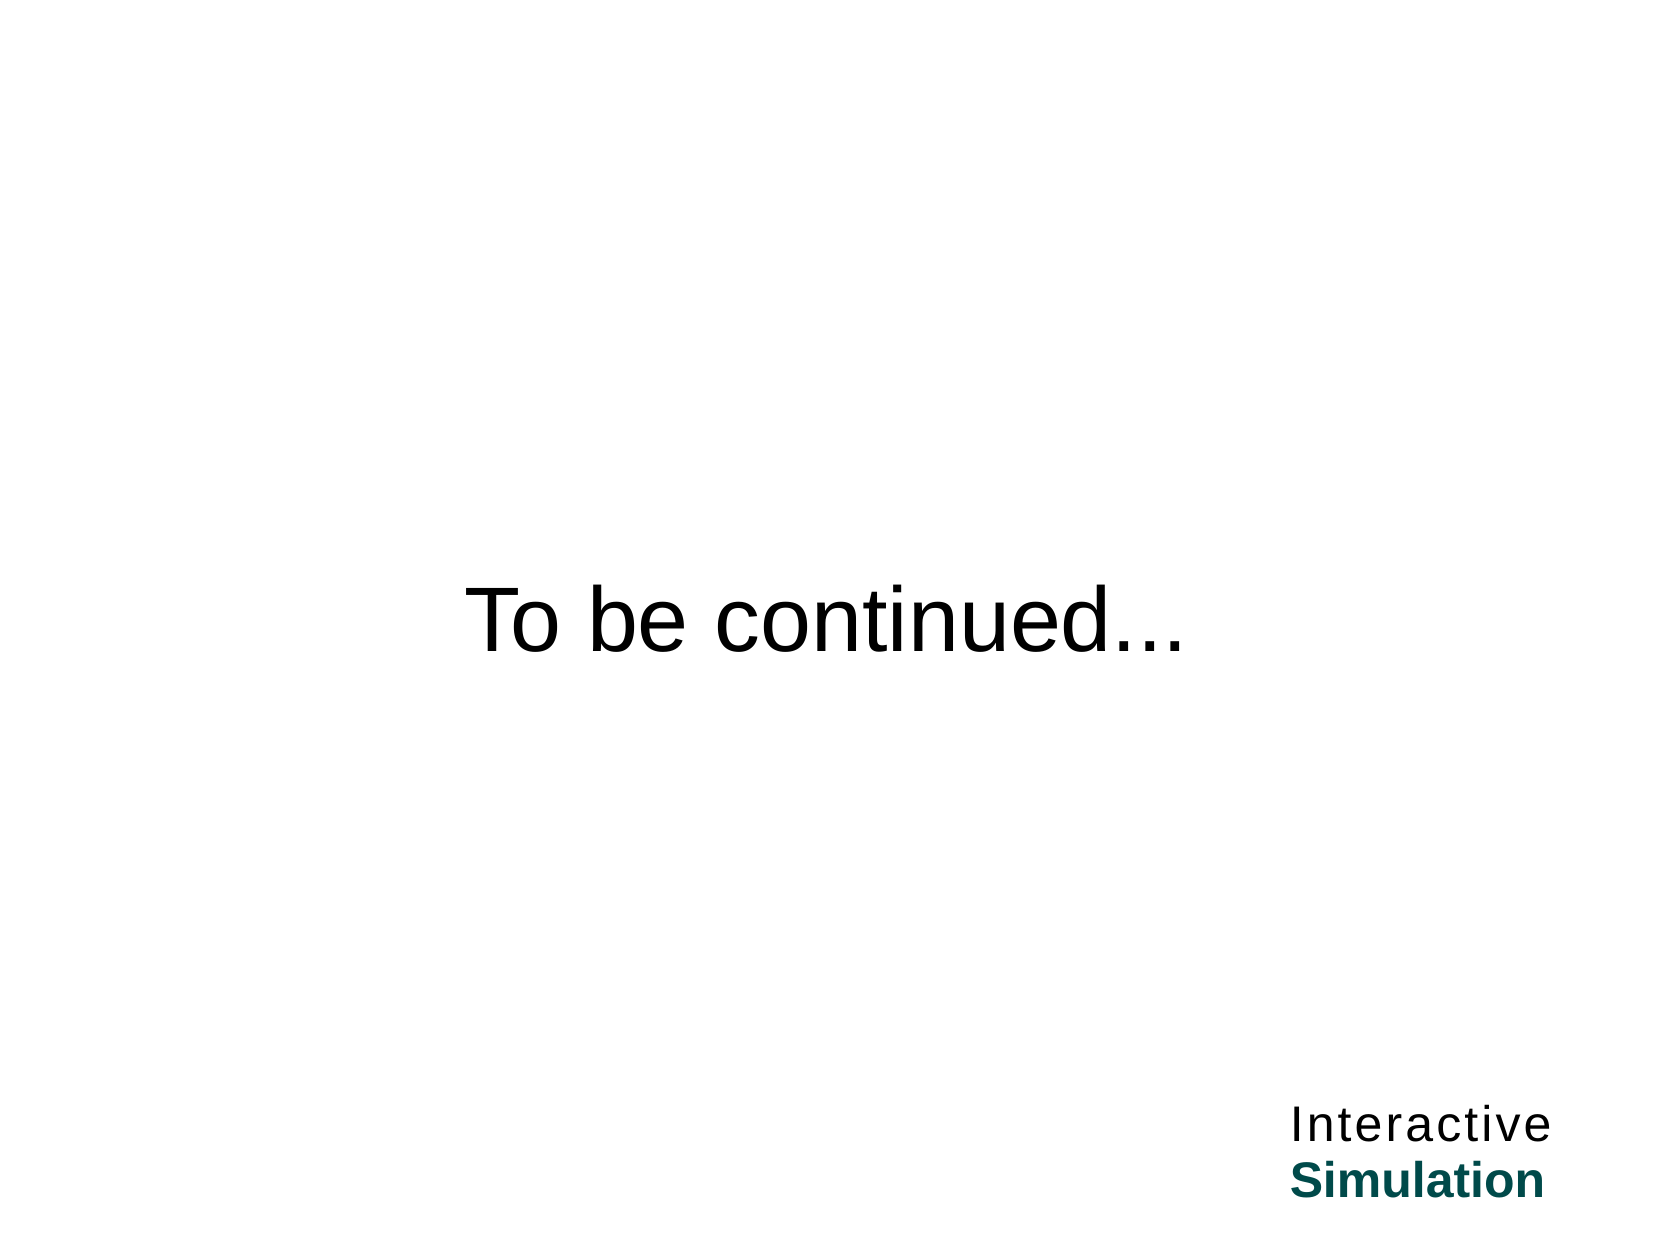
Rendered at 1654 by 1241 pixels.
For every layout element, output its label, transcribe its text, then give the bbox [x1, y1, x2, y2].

title To be continued... [82, 516, 1571, 724]
